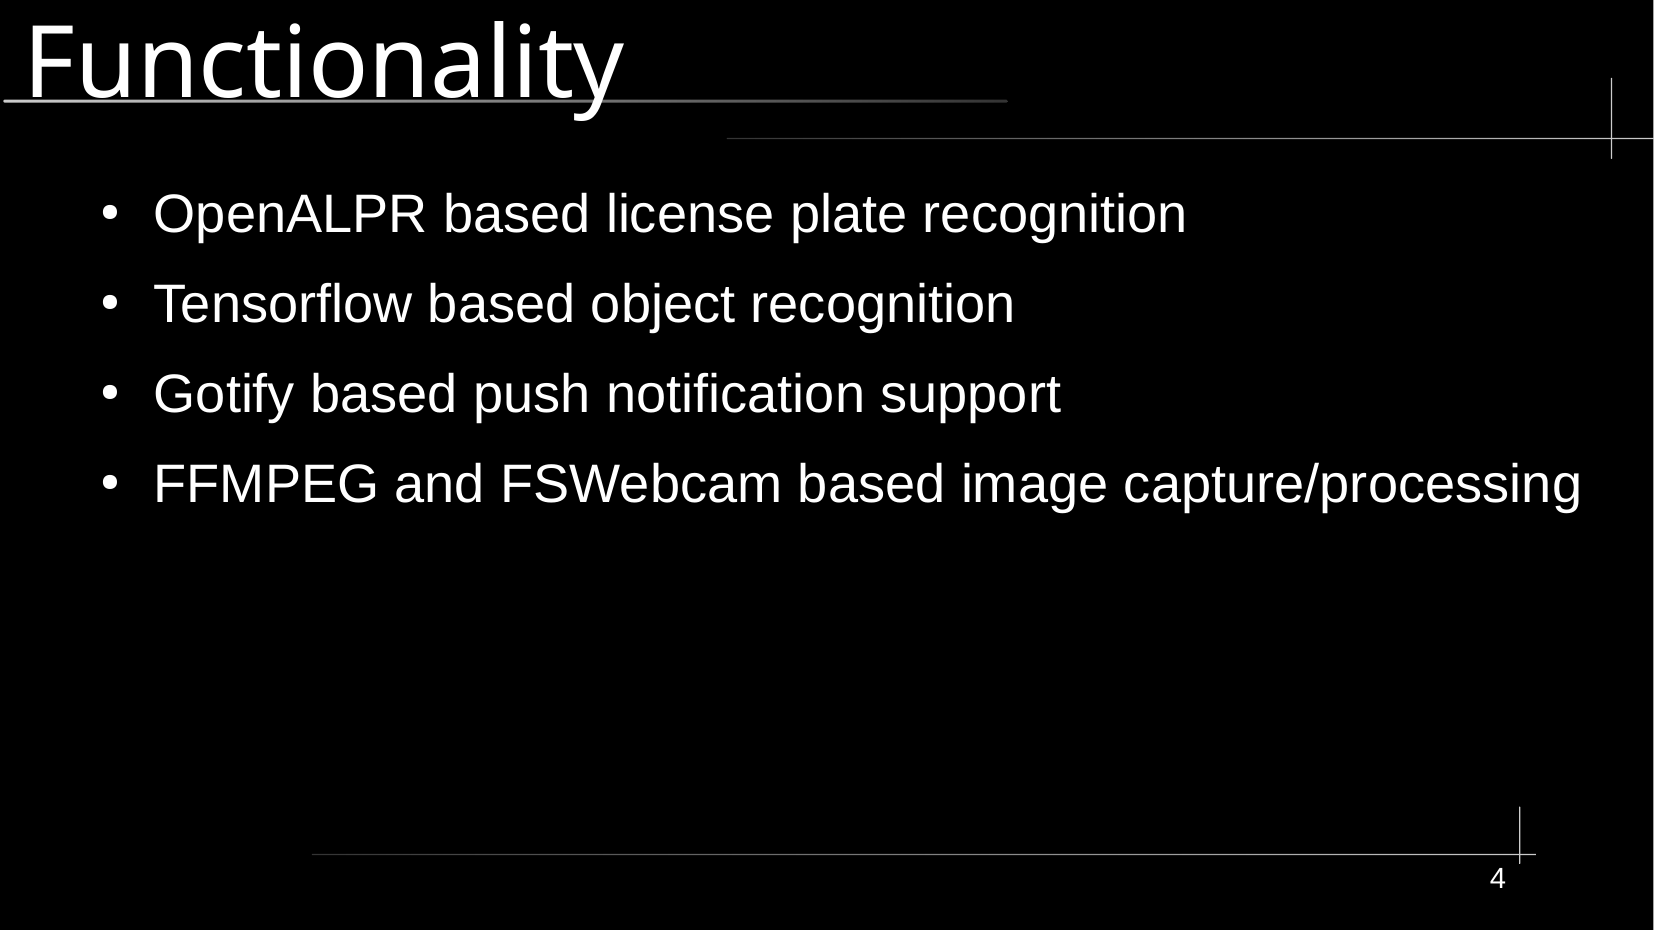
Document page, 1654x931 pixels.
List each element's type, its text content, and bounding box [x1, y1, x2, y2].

title Functionality [23, 5, 1589, 113]
list OpenALPR based license plate recognition Tensorflow based object recognition Gotify based push notification support FFMPEG and FSWebcam based image capture/processing [82, 183, 1613, 716]
